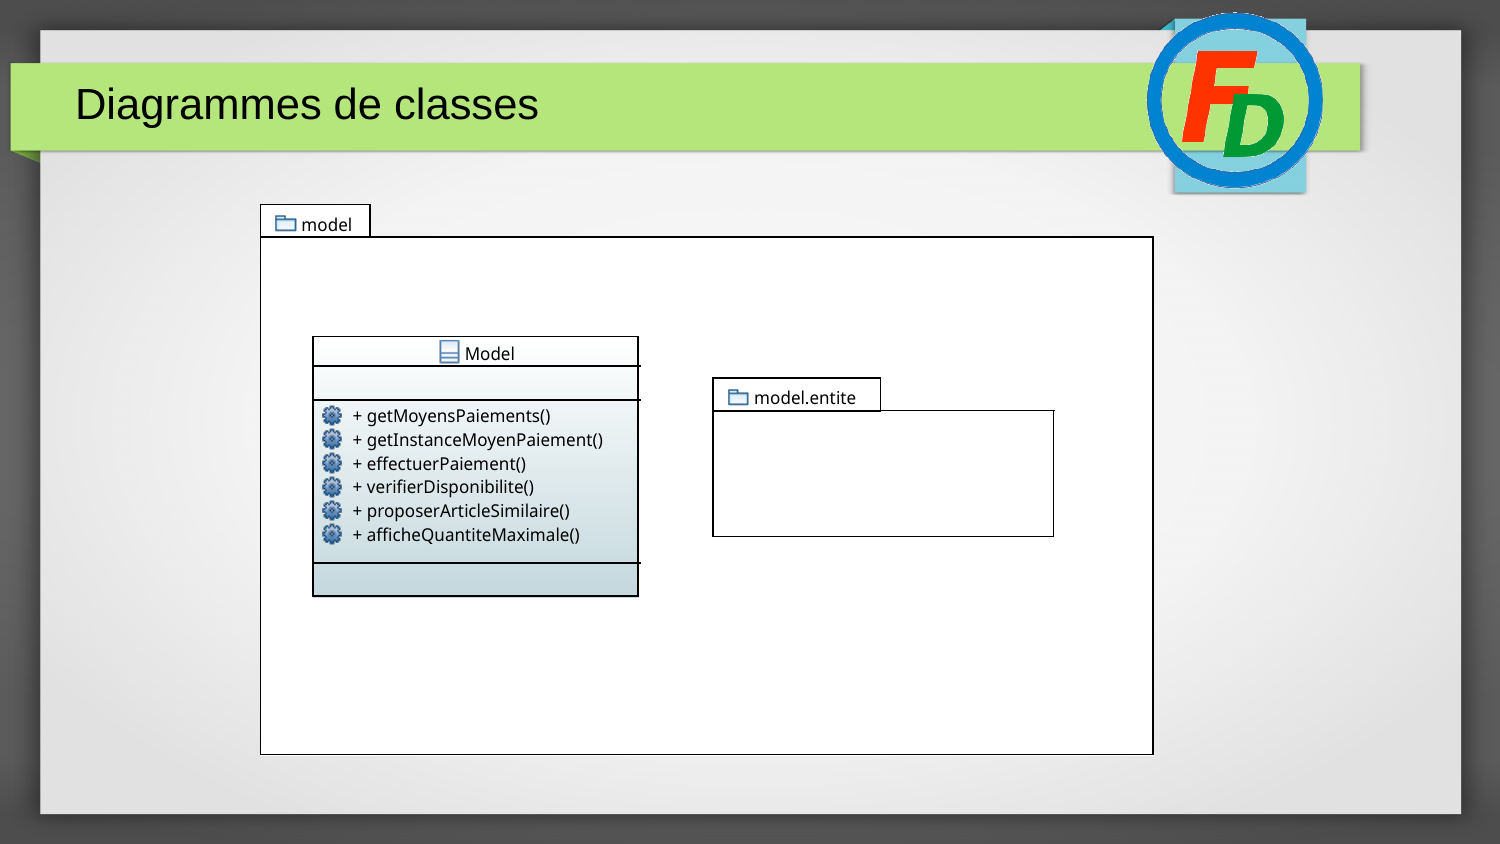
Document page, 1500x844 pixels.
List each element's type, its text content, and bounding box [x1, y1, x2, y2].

title Diagrammes de classes [75, 64, 1145, 145]
picture [0, 0, 1500, 844]
